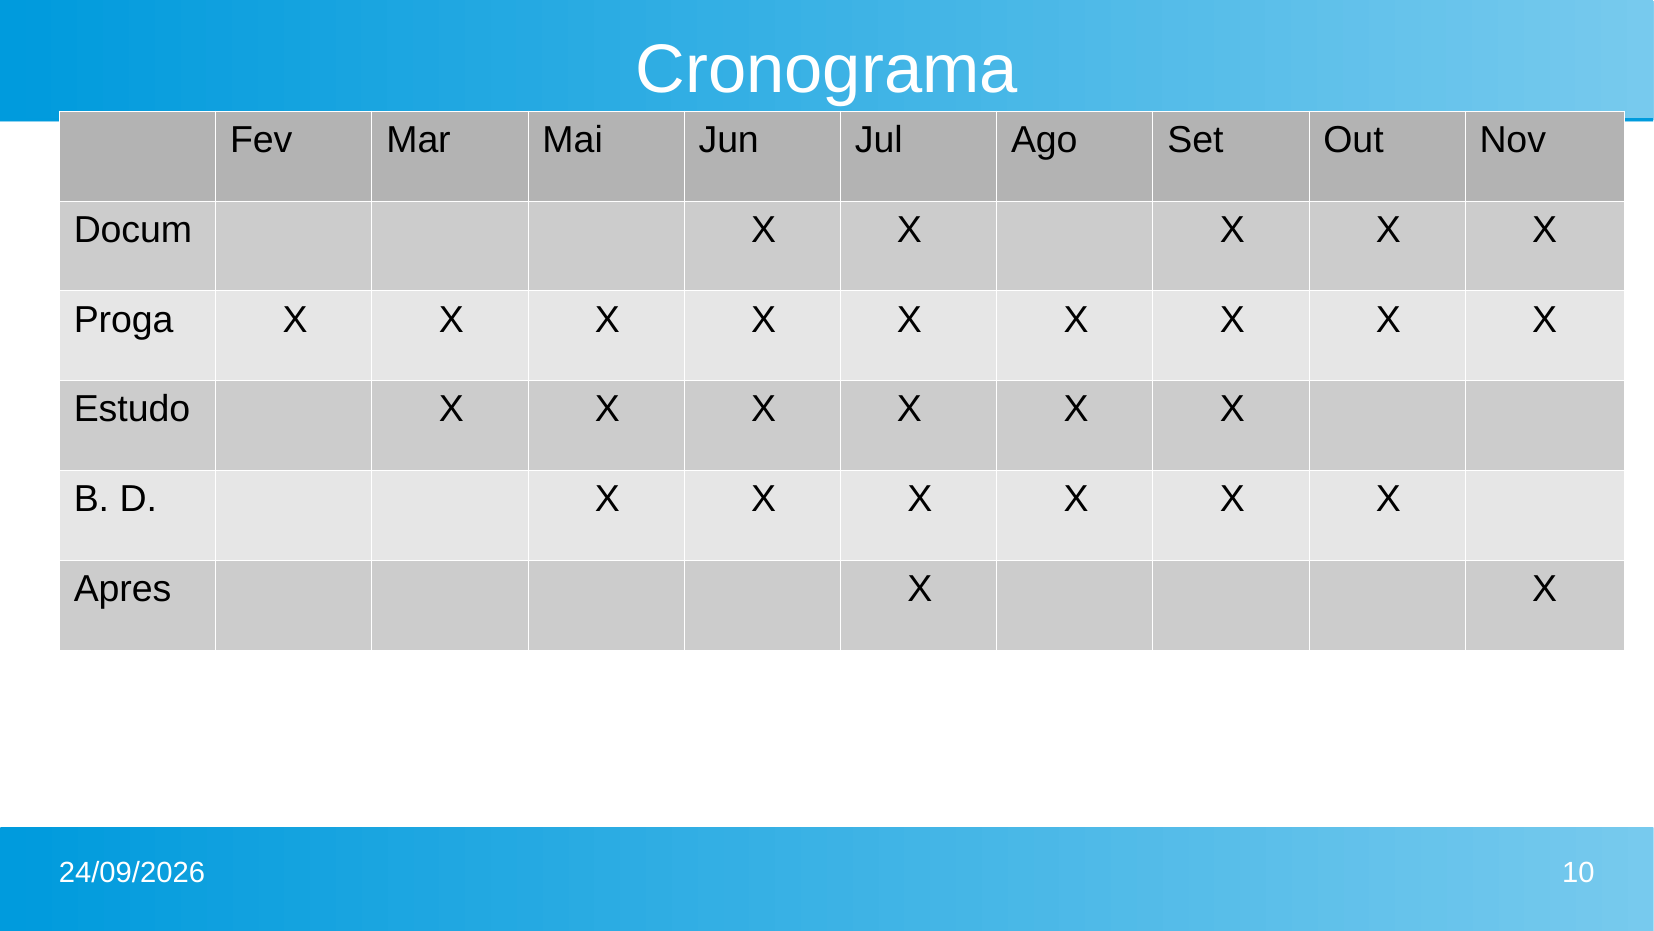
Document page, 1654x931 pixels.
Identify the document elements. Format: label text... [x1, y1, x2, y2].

table_cell X [841, 471, 996, 560]
table_header [60, 112, 215, 201]
table_cell X [529, 471, 684, 560]
table_header Mai [529, 112, 684, 201]
table_cell X [997, 471, 1152, 560]
table_cell X [997, 291, 1152, 380]
table_cell Docum [60, 202, 215, 290]
table_cell X [685, 291, 840, 380]
table_cell X [841, 291, 996, 380]
table_cell X [685, 202, 840, 290]
table_cell X [1466, 561, 1624, 650]
table_cell Estudo [60, 381, 215, 470]
table_cell X [1153, 471, 1309, 560]
table_header Set [1153, 112, 1309, 201]
table_cell [216, 381, 371, 470]
table_cell [529, 202, 684, 290]
table_cell X [841, 561, 996, 650]
table_cell X [1153, 381, 1309, 470]
table_cell Proga [60, 291, 215, 380]
table_cell X [1310, 471, 1465, 560]
table_cell [372, 561, 528, 650]
table_cell X [1310, 202, 1465, 290]
table_cell X [372, 381, 528, 470]
table_cell X [372, 291, 528, 380]
table_cell [1466, 381, 1624, 470]
table_header Fev [216, 112, 371, 201]
table_cell B. D. [60, 471, 215, 560]
table_cell [529, 561, 684, 650]
table_cell X [529, 291, 684, 380]
table_cell X [997, 381, 1152, 470]
table_cell [372, 202, 528, 290]
table_header Ago [997, 112, 1152, 201]
table_cell [216, 561, 371, 650]
table_cell X [216, 291, 371, 380]
table_cell [685, 561, 840, 650]
table_header Nov [1466, 112, 1624, 201]
table_cell X [1153, 202, 1309, 290]
table_header Out [1310, 112, 1465, 201]
table_header Jun [685, 112, 840, 201]
table_cell X [1466, 202, 1624, 290]
table_header Jul [841, 112, 996, 201]
table_cell [1153, 561, 1309, 650]
table_cell X [529, 381, 684, 470]
table_cell X [1153, 291, 1309, 380]
table_cell X [685, 381, 840, 470]
table_cell [1310, 381, 1465, 470]
title Cronograma [59, 29, 1595, 108]
table_cell X [841, 202, 996, 290]
table_cell X [1310, 291, 1465, 380]
table_cell [216, 202, 371, 290]
table_cell [216, 471, 371, 560]
table_cell [1466, 471, 1624, 560]
table_cell X [685, 471, 840, 560]
table_cell [997, 202, 1152, 290]
table_cell [372, 471, 528, 560]
table_cell [997, 561, 1152, 650]
table_cell X [1466, 291, 1624, 380]
table_cell X [841, 381, 996, 470]
table_header Mar [372, 112, 528, 201]
table_cell Apres [60, 561, 215, 650]
table_cell [1310, 561, 1465, 650]
